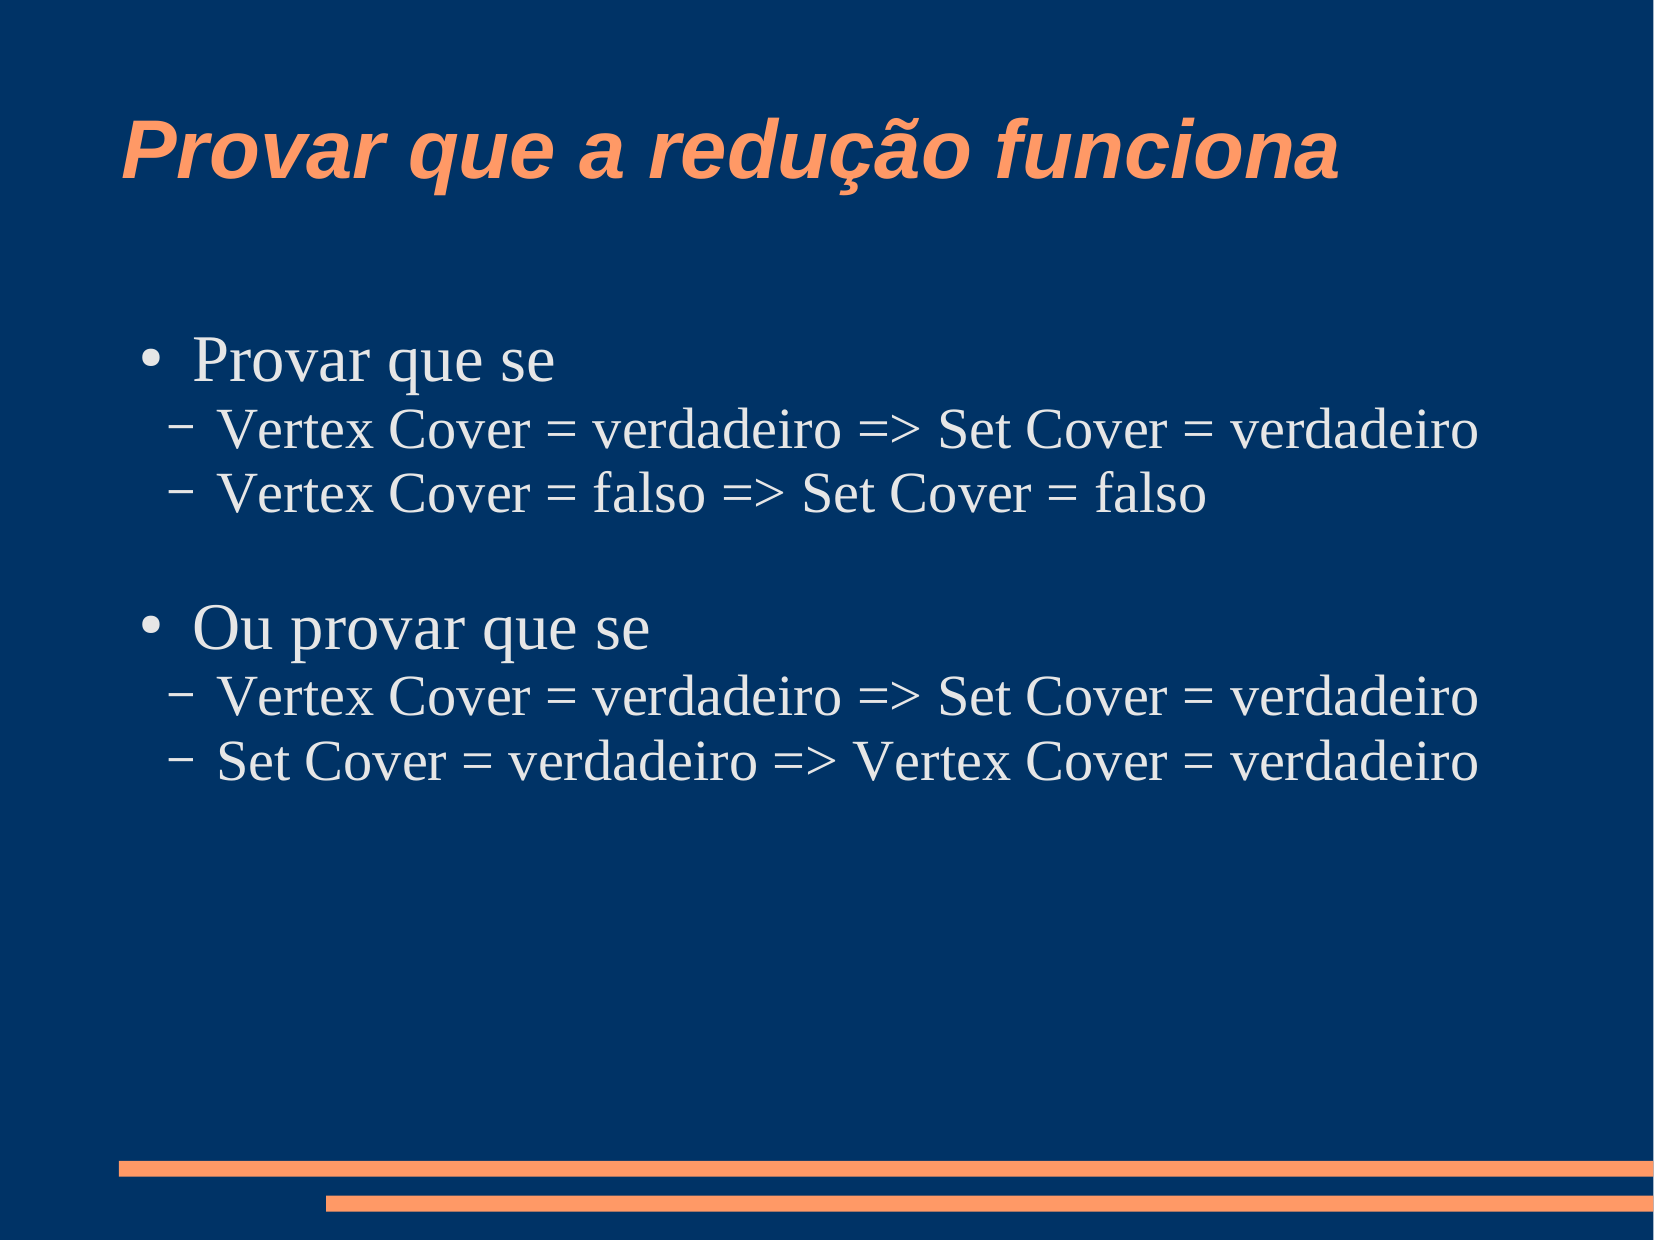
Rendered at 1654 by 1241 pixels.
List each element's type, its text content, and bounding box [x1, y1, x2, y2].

list Provar que se Vertex Cover = verdadeiro => Set Cover = verdadeiro Vertex Cover = falso => Set Cover = falso Ou provar que se Vertex Cover = verdadeiro => Set Cover = verdadeiro Set Cover = verdadeiro => Vertex Cover = verdadeiro [121, 322, 1561, 1118]
title Provar que a redução funciona [121, 46, 1534, 254]
